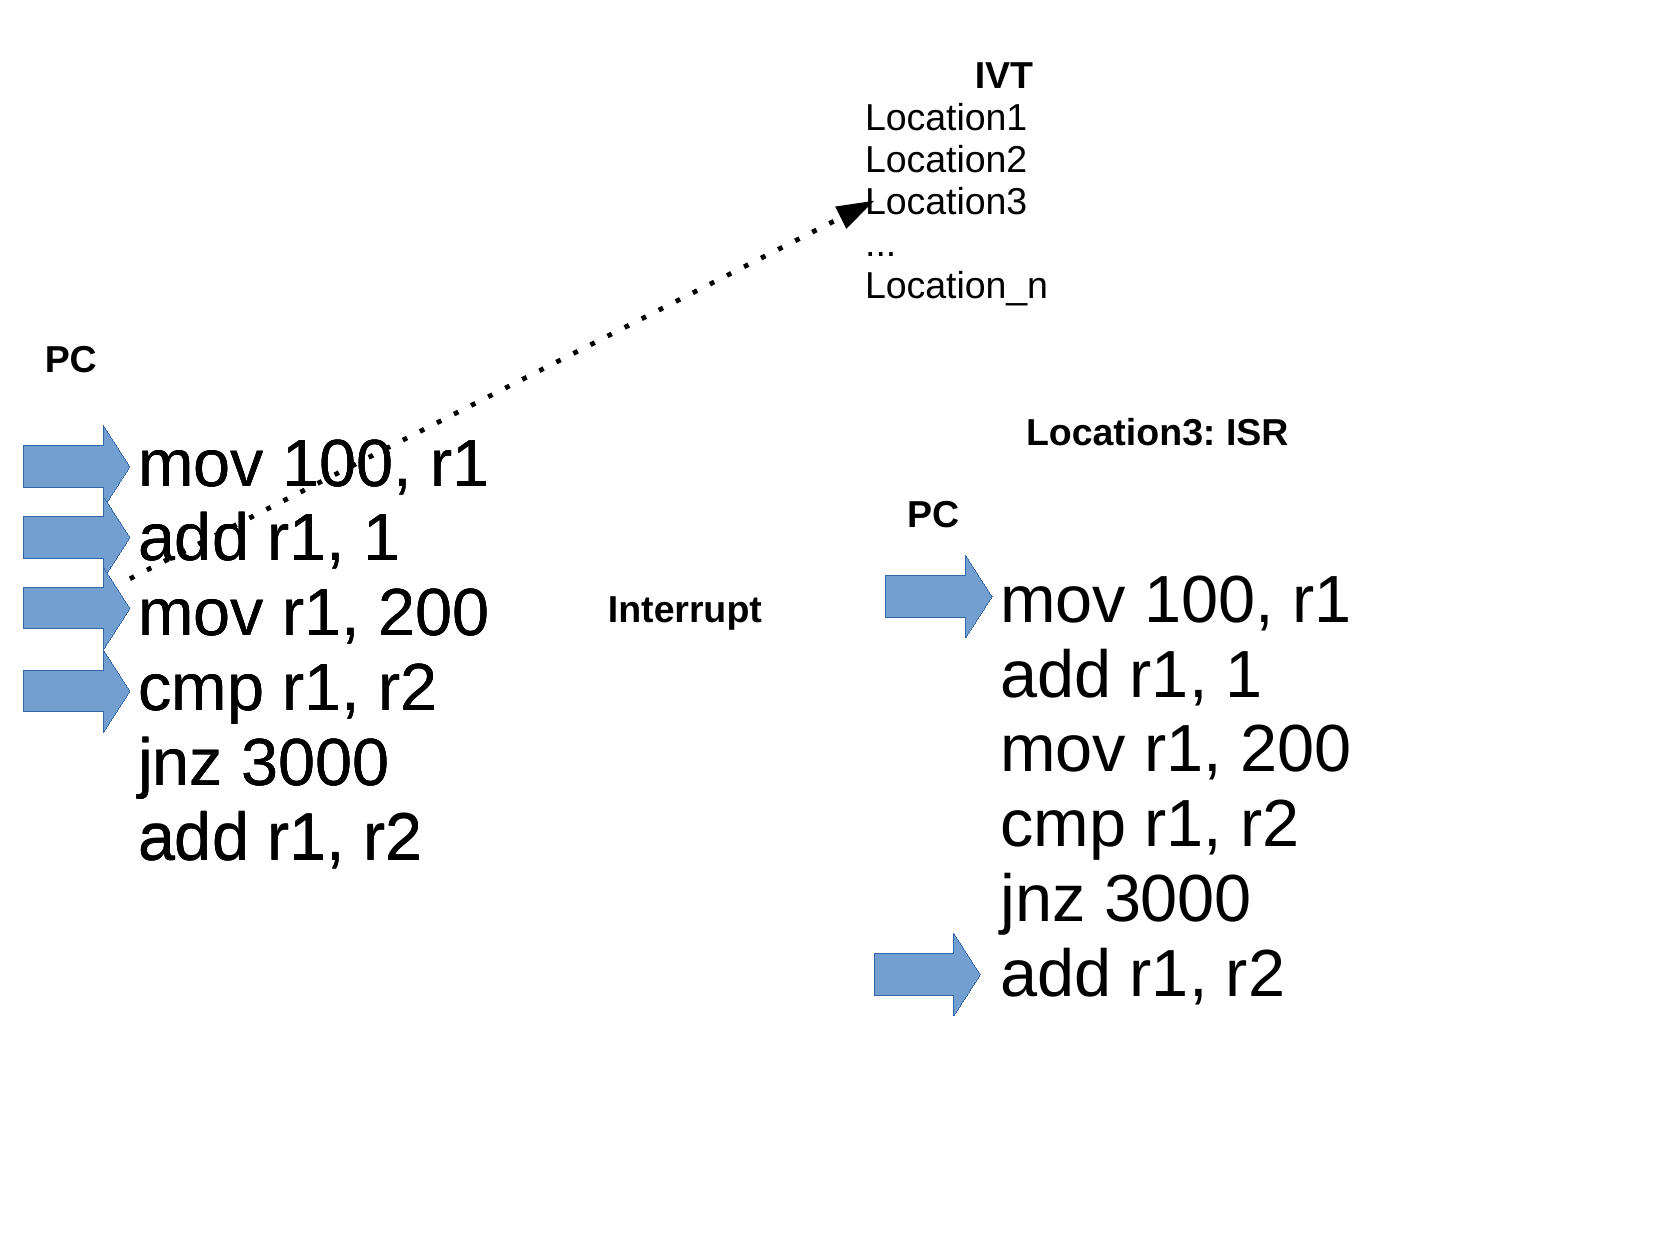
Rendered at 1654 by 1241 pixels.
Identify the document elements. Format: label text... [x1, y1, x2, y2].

text_box [885, 555, 993, 638]
text_box mov 100, r1 add r1, 1 mov r1, 200 cmp r1, r2 jnz 3000 add r1, r2 [82, 290, 579, 1010]
text_box [23, 649, 130, 733]
text_box [874, 933, 981, 1016]
text_box [23, 587, 82, 629]
text_box Interrupt [579, 580, 863, 638]
text_box PC [874, 486, 993, 544]
text_box IVT Location1 Location2 Location3 ... Location_n [850, 47, 1158, 314]
text_box PC [11, 330, 130, 388]
text_box [23, 516, 82, 559]
text_box Location3: ISR [956, 403, 1359, 461]
text_box [23, 445, 82, 488]
text_box mov 100, r1 add r1, 1 mov r1, 200 cmp r1, r2 jnz 3000 add r1, r2 [944, 426, 1441, 1146]
